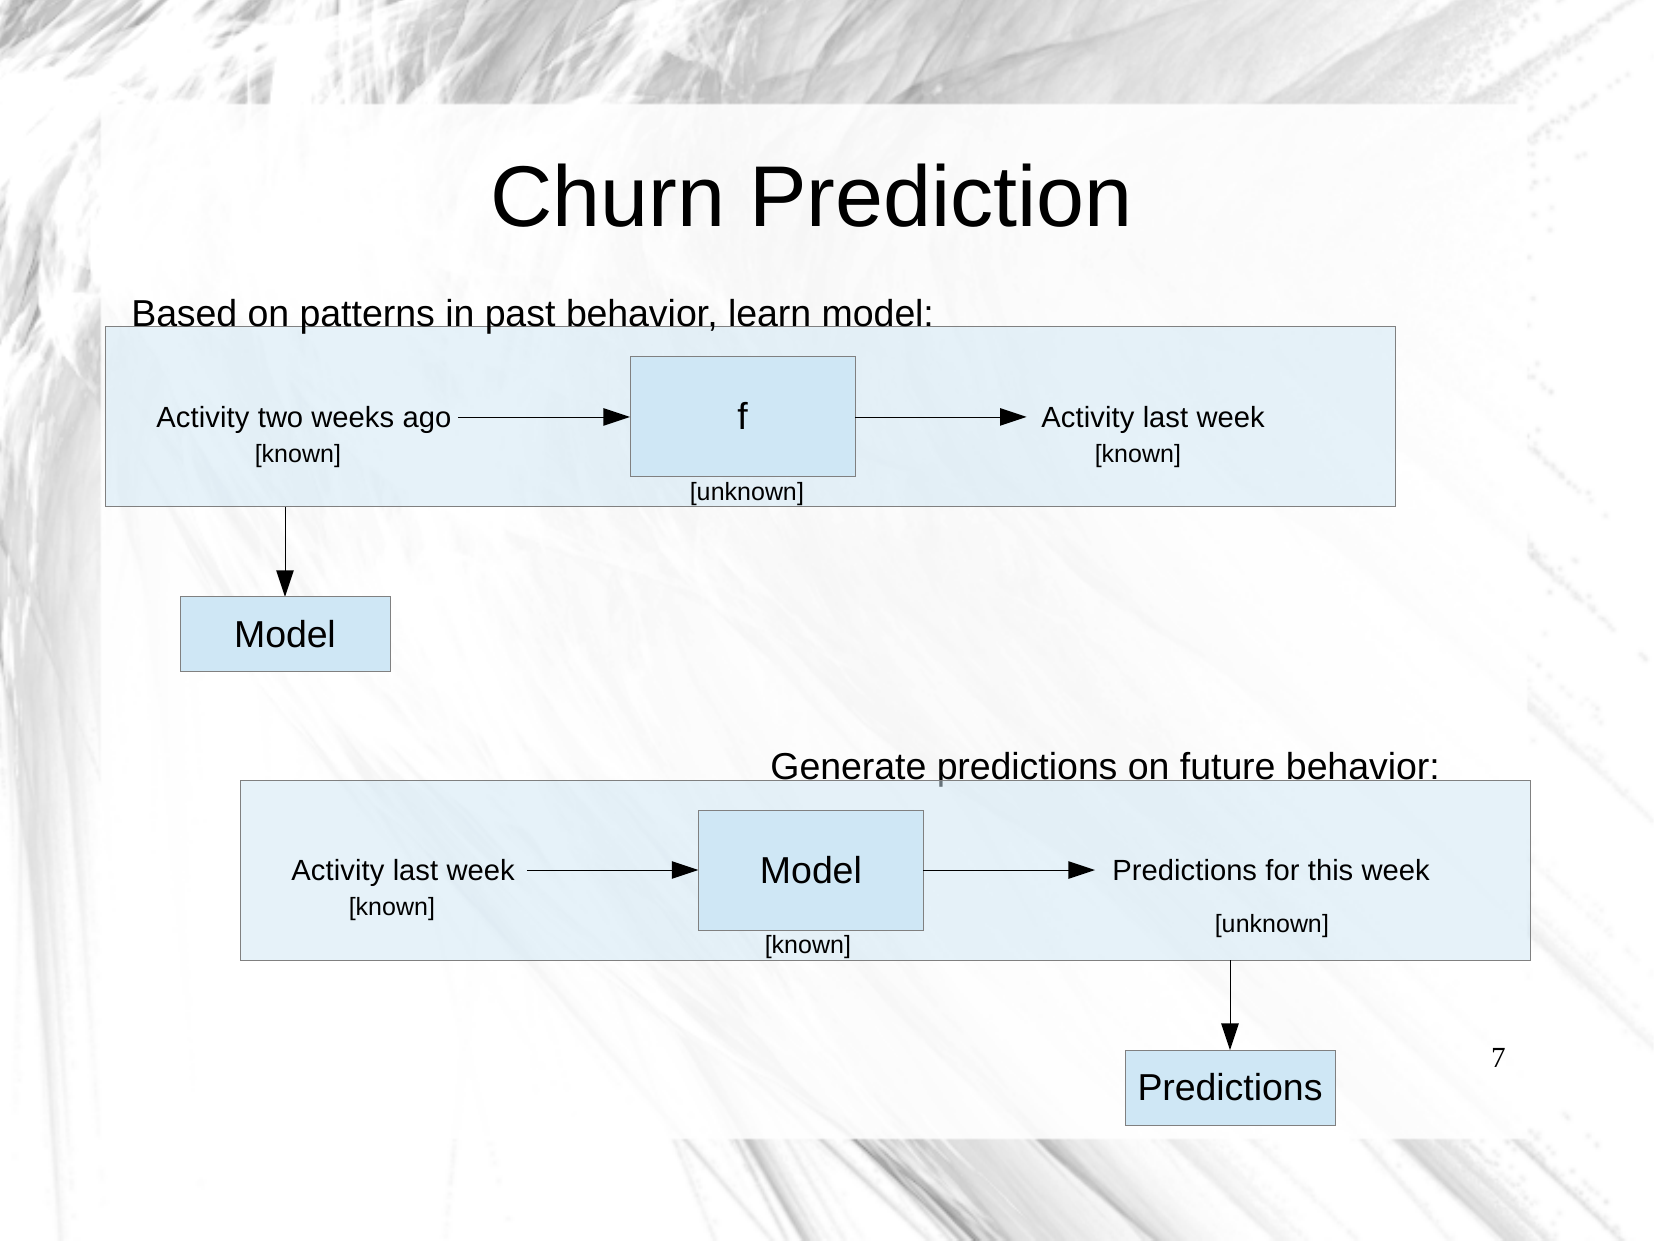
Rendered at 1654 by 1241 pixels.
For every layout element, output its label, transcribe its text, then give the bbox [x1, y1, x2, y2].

text_box f [630, 356, 856, 477]
text_box [240, 780, 1531, 961]
text_box [unknown] [1200, 902, 1344, 946]
text_box Activity last week [1026, 393, 1279, 442]
text_box [105, 326, 1396, 507]
title Churn Prediction [118, 112, 1506, 281]
text_box [known] [240, 431, 356, 475]
text_box Model [180, 596, 391, 672]
text_box [known] [1080, 431, 1196, 475]
picture [0, 0, 1654, 1241]
text_box Based on patterns in past behavior, learn model: [116, 285, 950, 342]
text_box [known] [750, 923, 866, 966]
text_box Predictions for this week [1097, 846, 1446, 895]
text_box Activity last week [276, 846, 529, 895]
text_box Model [698, 810, 924, 931]
text_box Generate predictions on future behavior: [755, 738, 1456, 780]
text_box [known] [334, 885, 451, 928]
text_box Activity two weeks ago [141, 393, 466, 442]
text_box [unknown] [675, 470, 819, 513]
text_box Predictions [1125, 1050, 1336, 1126]
